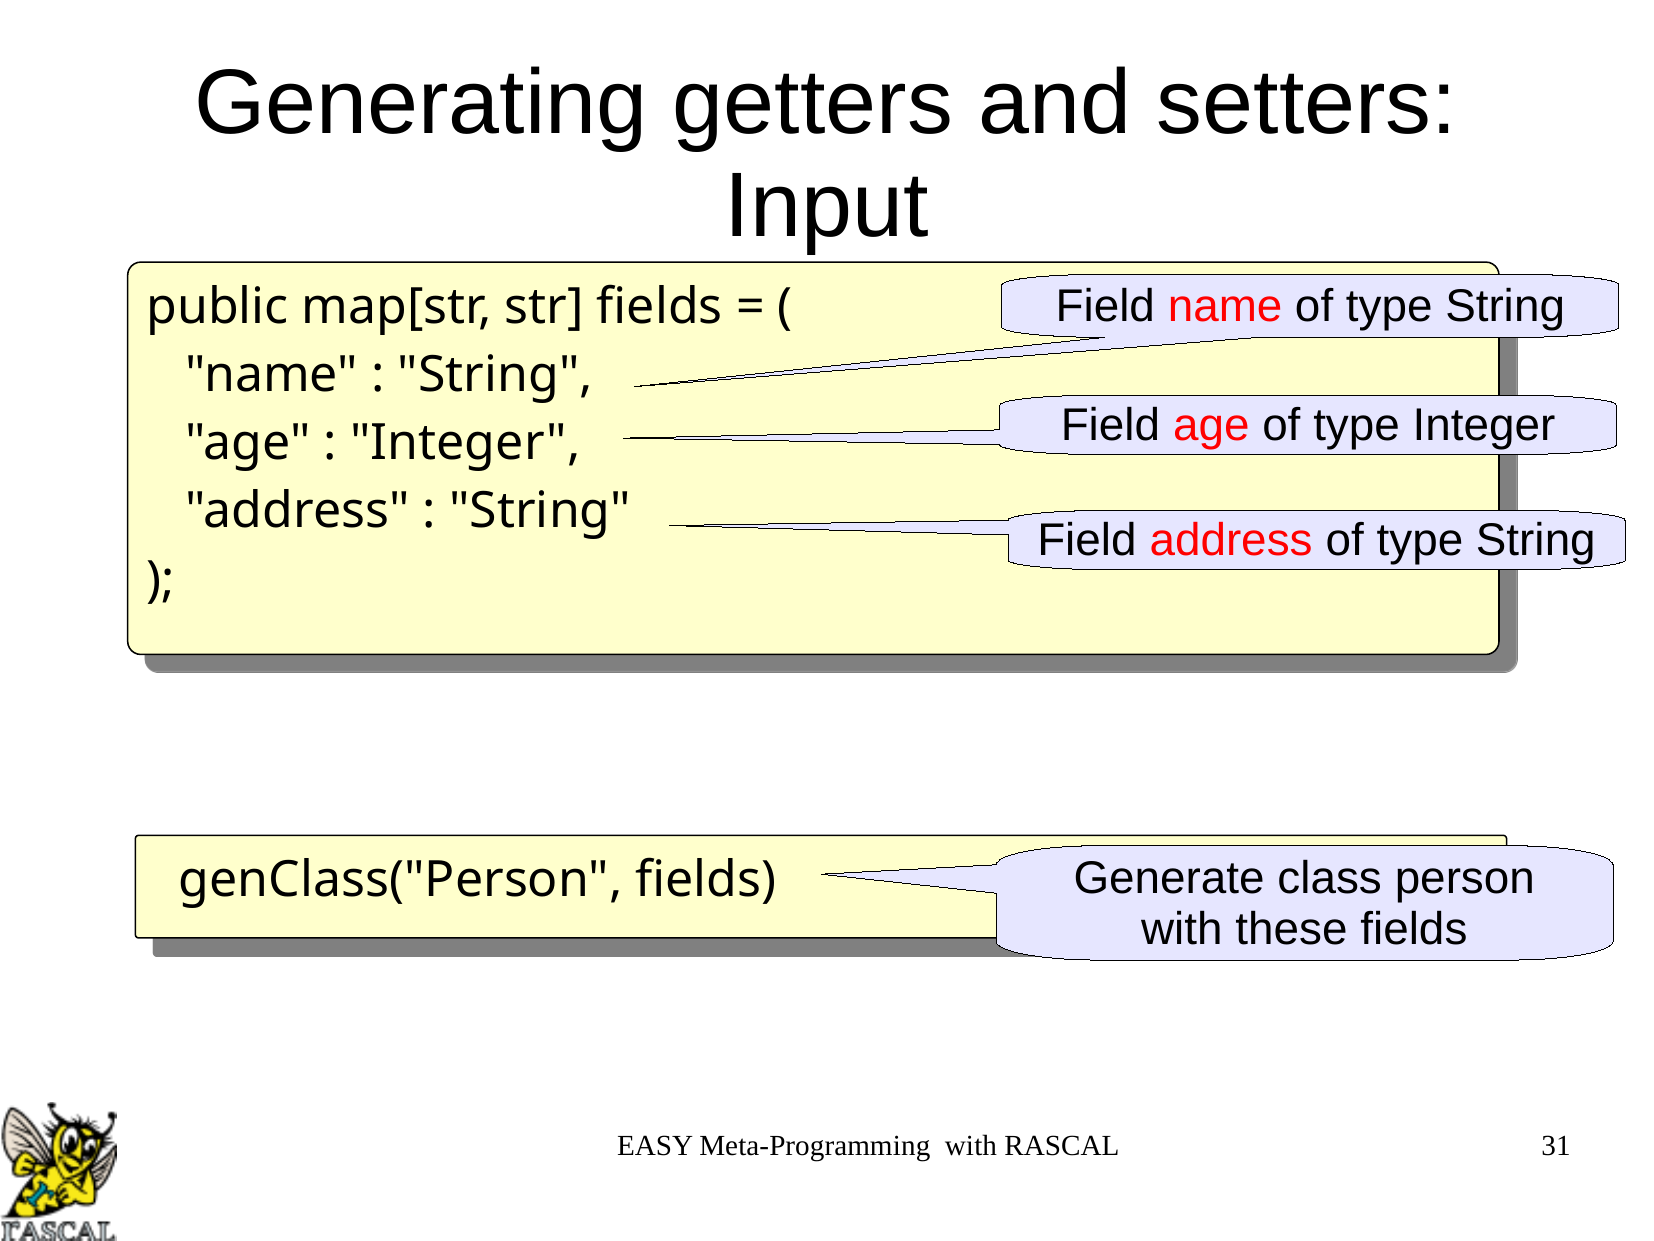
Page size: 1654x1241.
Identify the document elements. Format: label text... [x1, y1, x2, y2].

text_box [951, 262, 1499, 353]
text_box Generate class person with these fields [821, 845, 1614, 961]
text_box Field address of type String [669, 510, 1626, 570]
text_box [845, 835, 1507, 872]
text_box public map[str, str] fields = ( "name" : "String", "age" : "Integer", "address" : "String" ); [131, 262, 951, 625]
title Generating getters and setters: Input [82, 49, 1571, 257]
text_box [127, 266, 1499, 655]
text_box Field name of type String [634, 274, 1619, 387]
text_box Field age of type Integer [623, 395, 1617, 455]
text_box genClass("Person", fields) [164, 835, 845, 920]
picture [0, 1102, 117, 1241]
text_box [951, 444, 1499, 521]
text_box [135, 835, 996, 938]
text_box [951, 338, 1499, 430]
